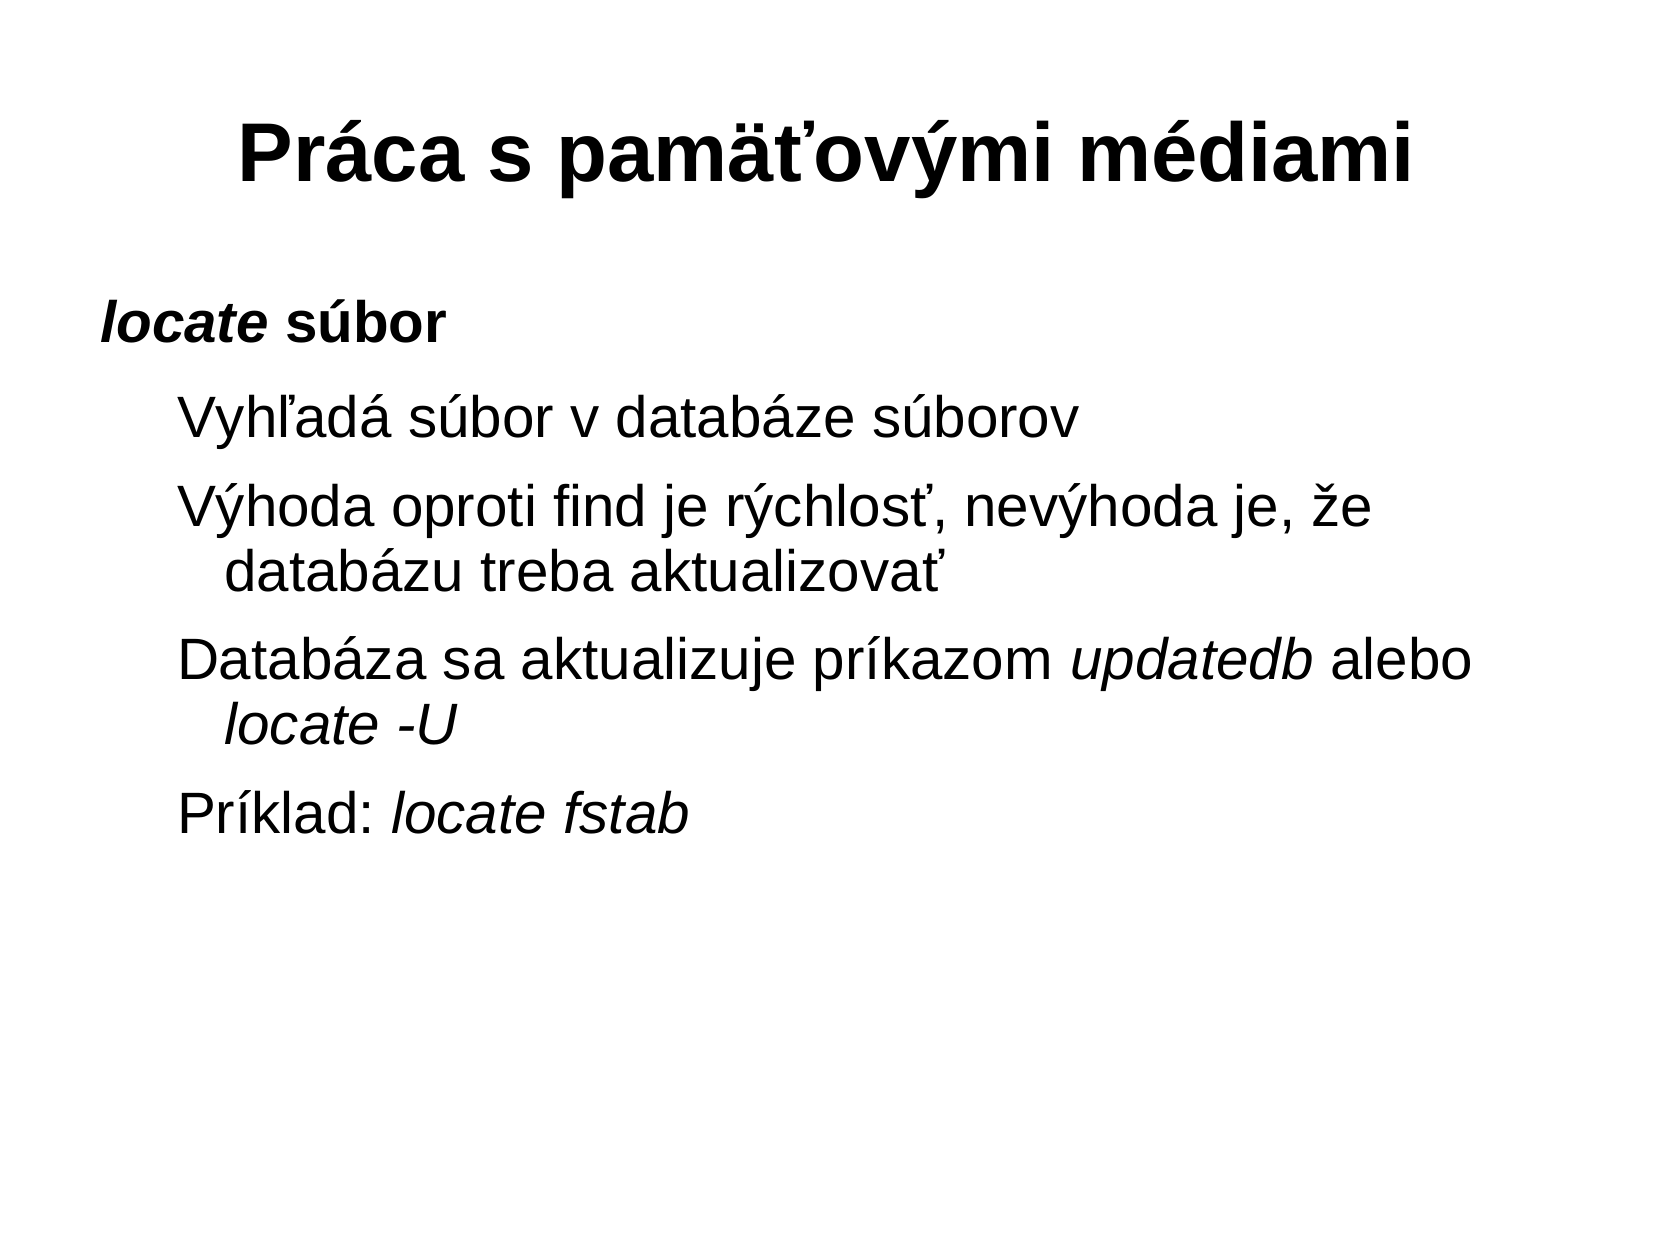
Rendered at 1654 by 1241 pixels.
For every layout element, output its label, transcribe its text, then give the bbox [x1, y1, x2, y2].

title Práca s pamäťovými médiami [82, 49, 1571, 257]
list locate súbor Vyhľadá súbor v databáze súborov Výhoda oproti find je rýchlosť, nevýhoda je, že databázu treba aktualizovať Databáza sa aktualizuje príkazom updatedb alebo locate -U Príklad: locate fstab [82, 290, 1571, 1094]
